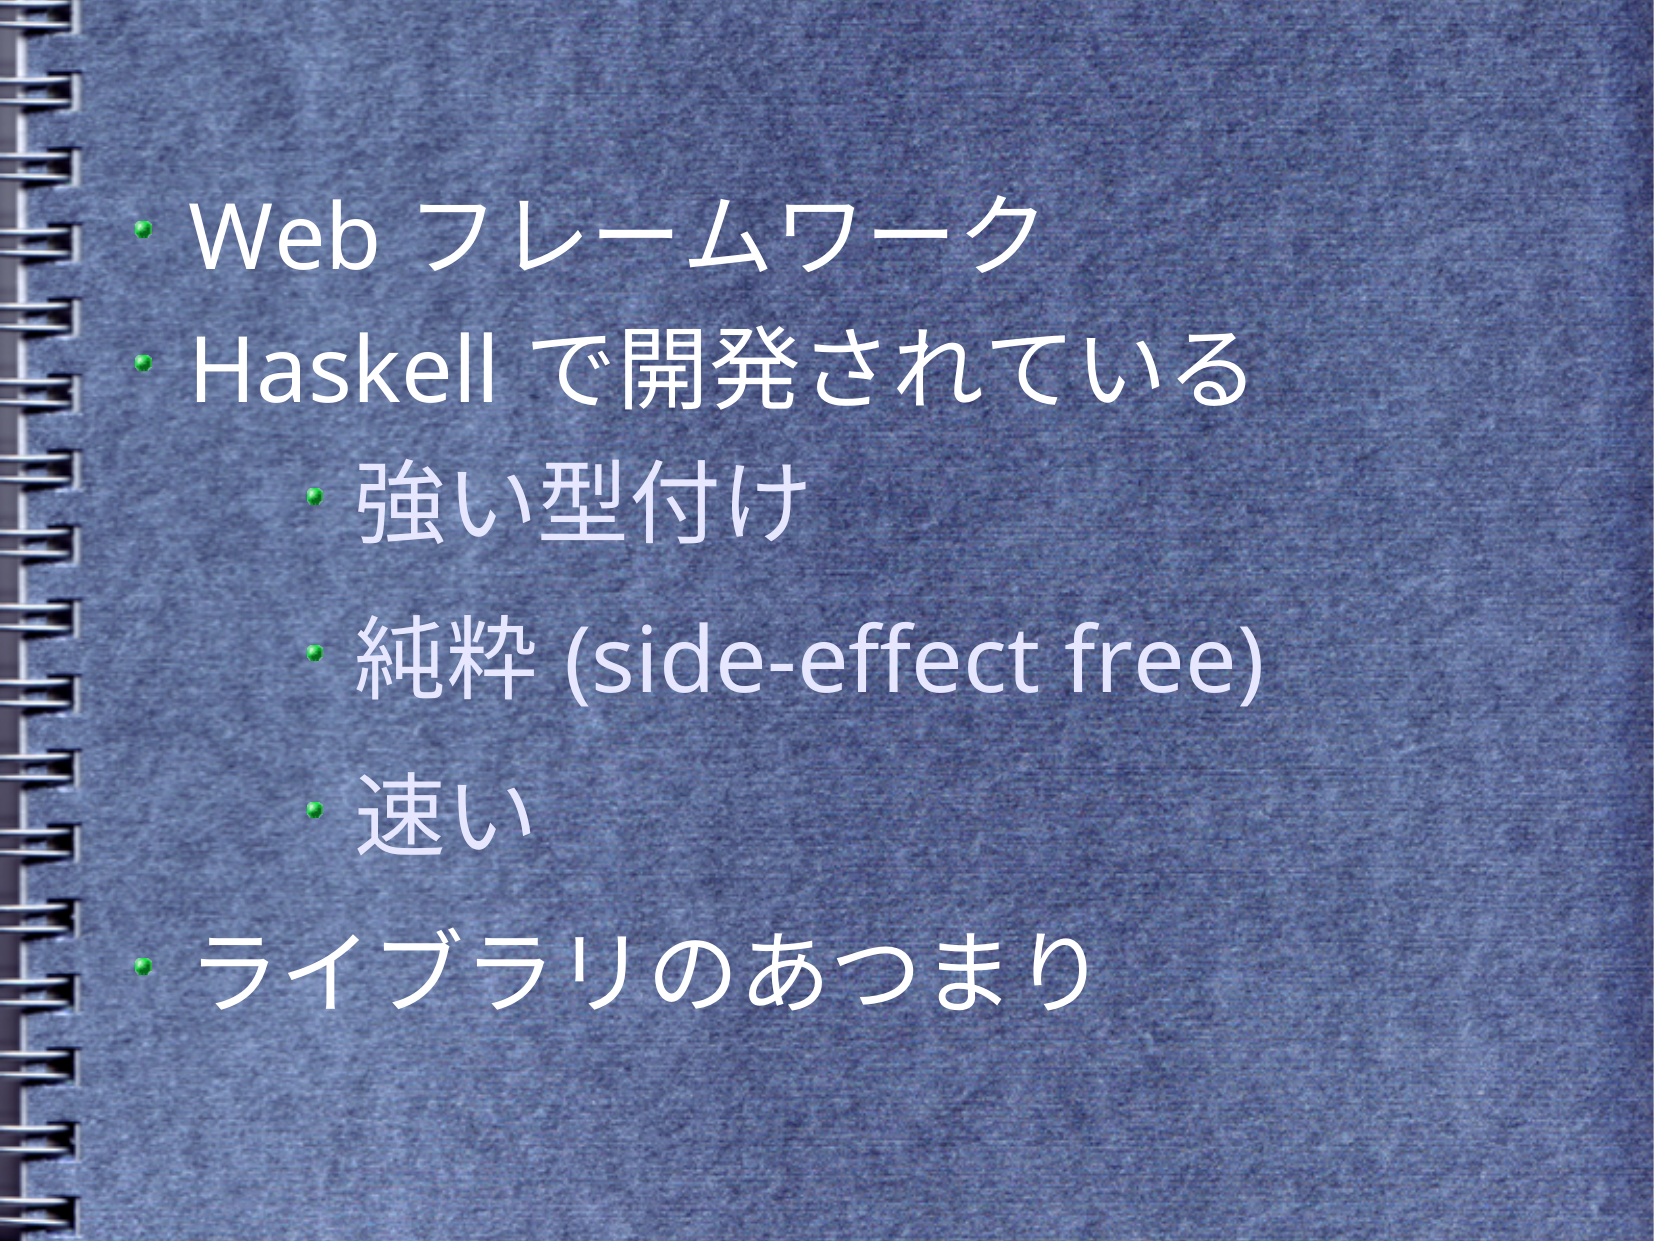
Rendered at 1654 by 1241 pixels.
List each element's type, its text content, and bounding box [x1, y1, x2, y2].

picture [0, 0, 1654, 1241]
list Webフレームワーク Haskellで開発されている 強い型付け 純粋(side-effect free) 速い ライブラリのあつまり [118, 162, 1607, 1052]
